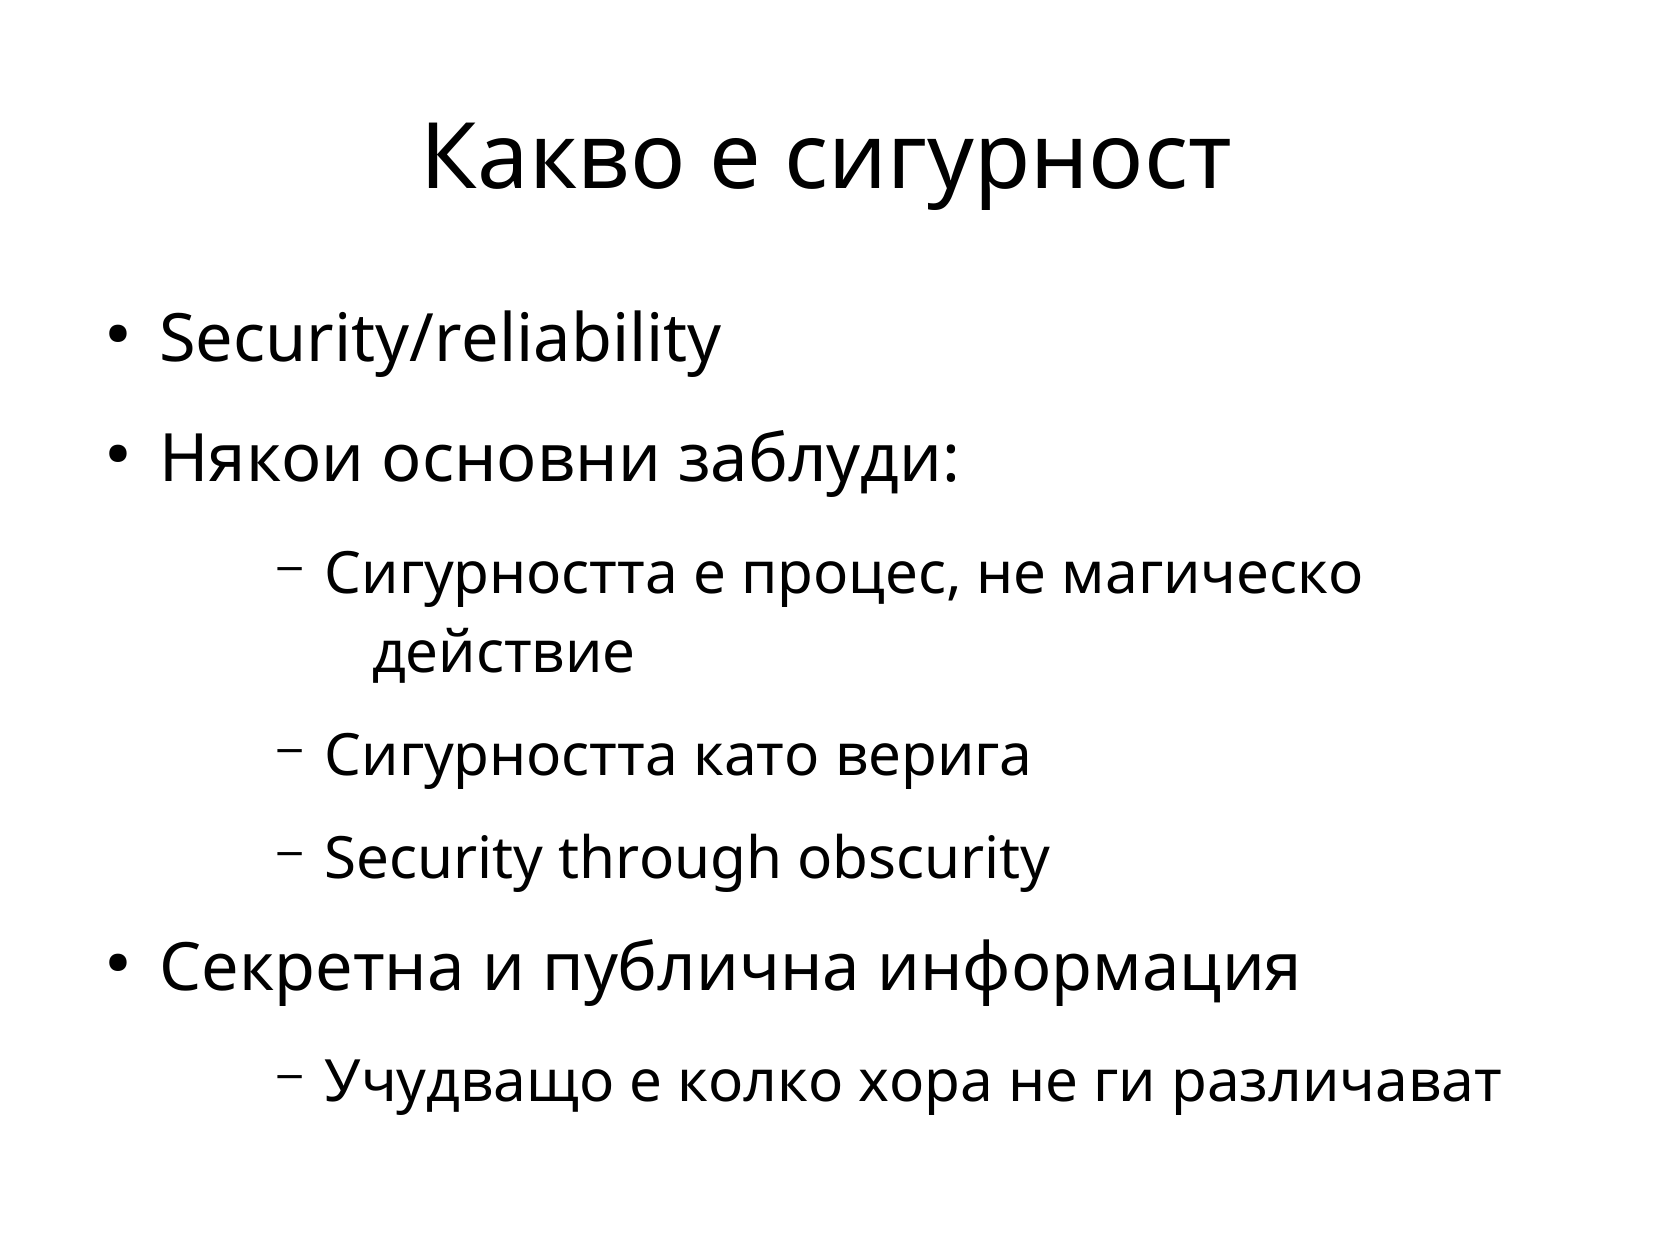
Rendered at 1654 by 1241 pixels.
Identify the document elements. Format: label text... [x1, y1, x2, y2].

list Security/reliability Някои основни заблуди: Сигурността е процес, не магическо действие Сигурността като верига Security through obscurity Секретна и публична информация Учудващо е колко хора не ги различават [88, 290, 1577, 1118]
title Какво е сигурност [82, 49, 1571, 257]
